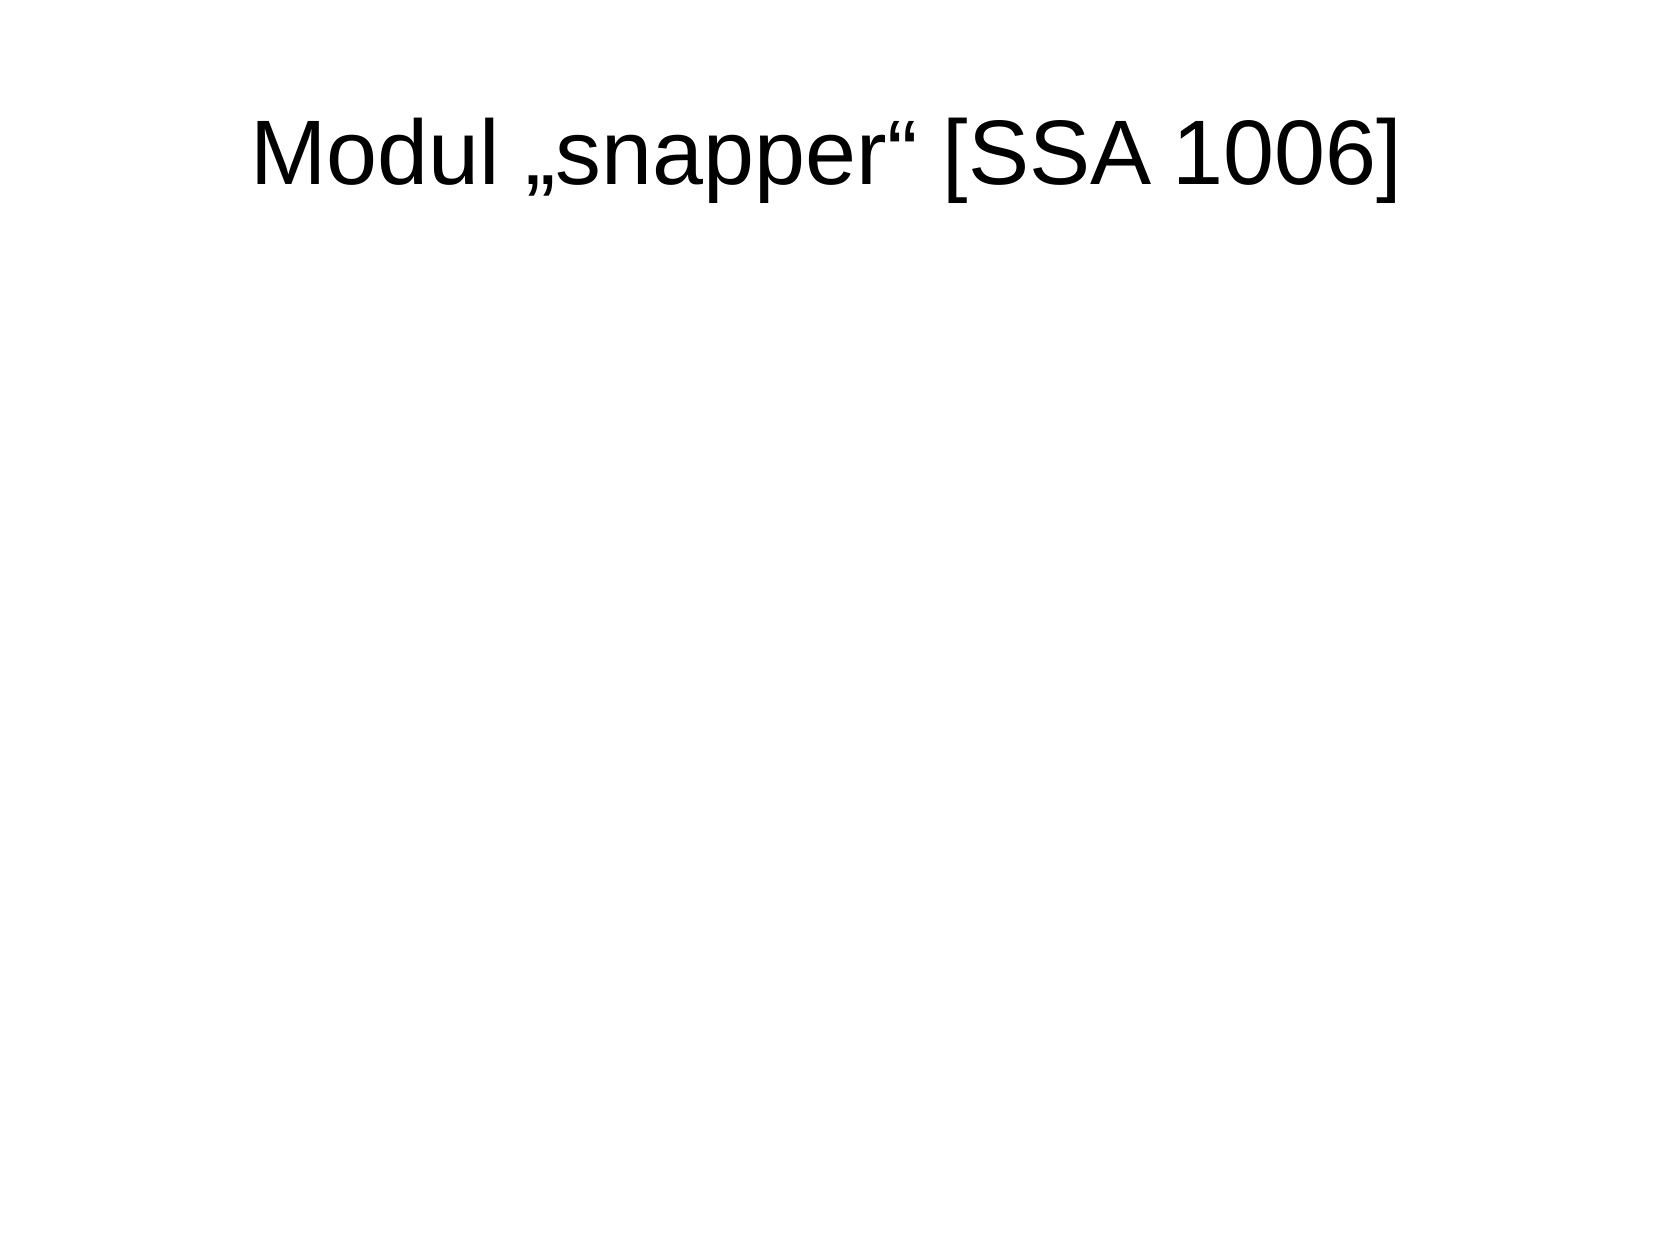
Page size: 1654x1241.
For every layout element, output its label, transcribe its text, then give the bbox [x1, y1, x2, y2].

title Modul „snapper“ [SSA 1006] [82, 101, 1571, 205]
